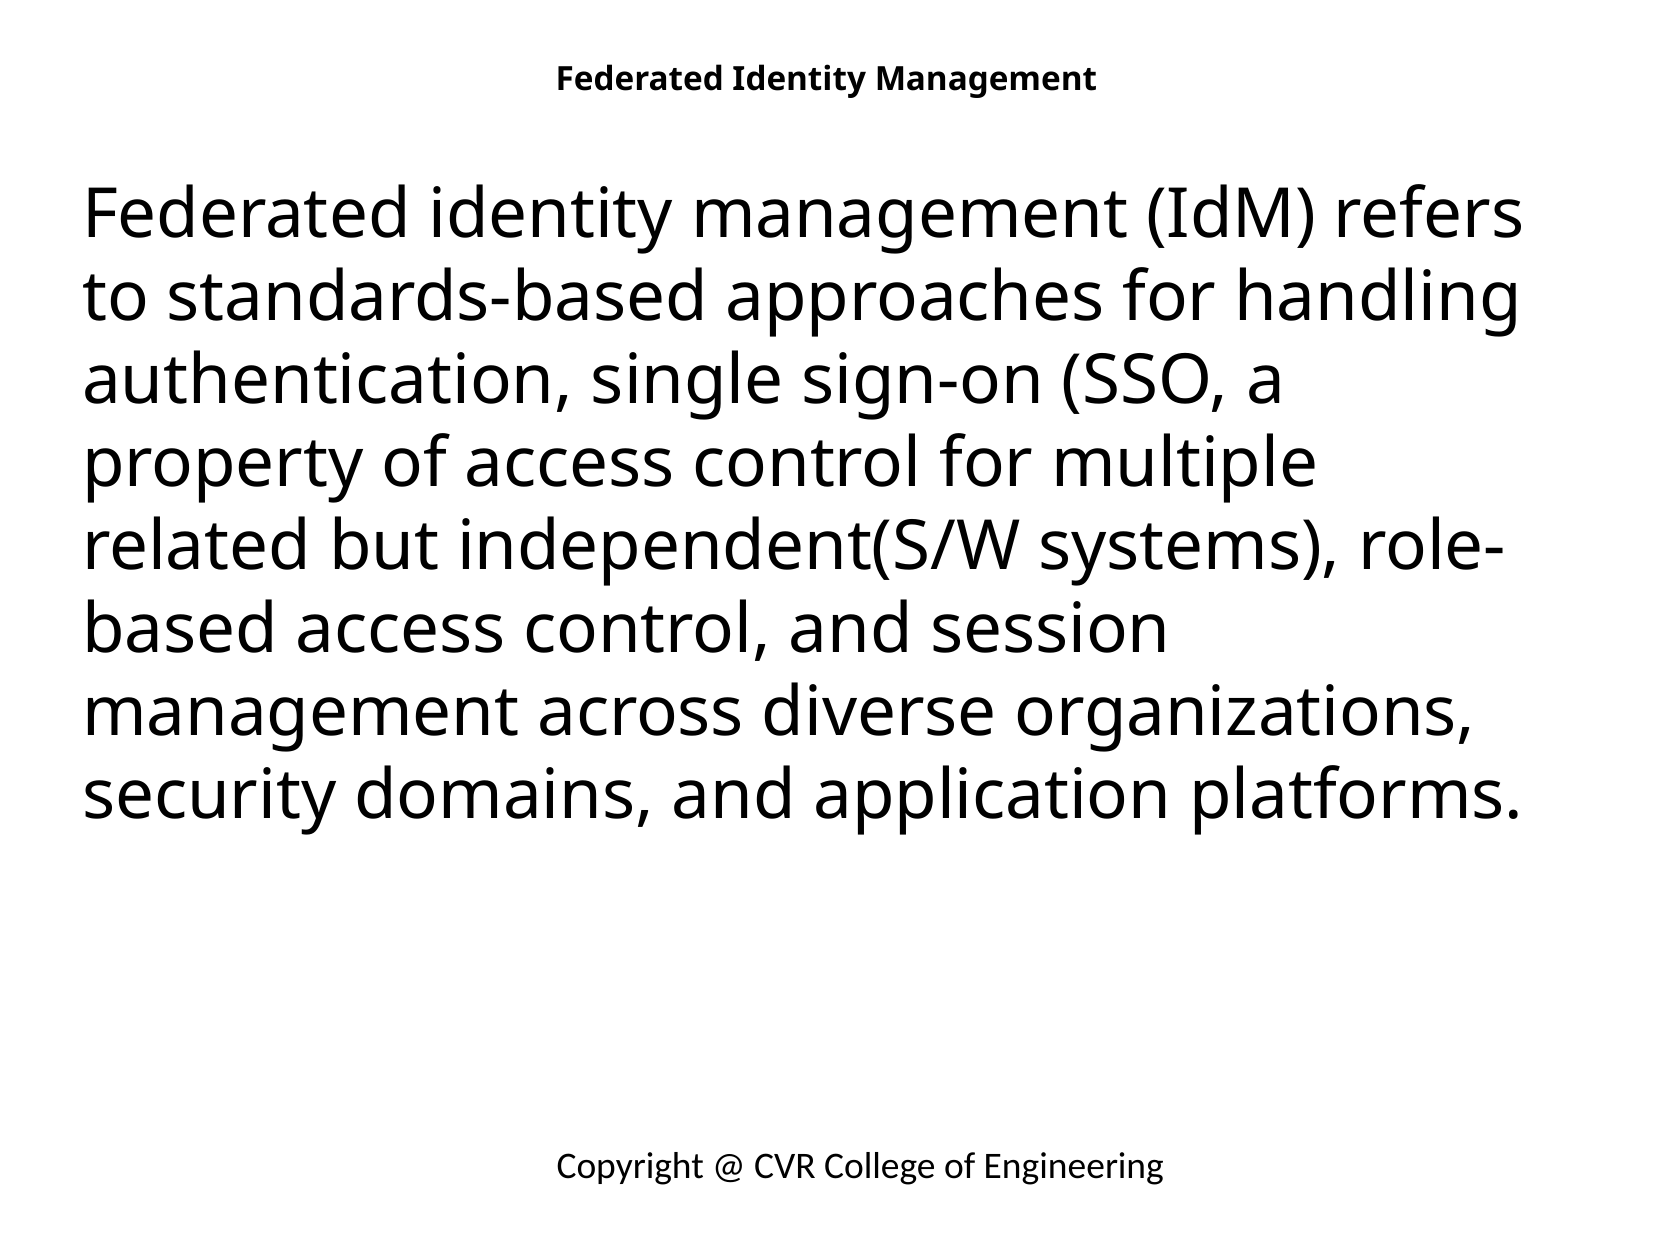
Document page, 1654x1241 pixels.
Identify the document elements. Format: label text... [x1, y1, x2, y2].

list Federated identity management (IdM) refers to standards-based approaches for handling authentication, single sign-on (SSO, a property of access control for multiple related but independent(S/W systems), role-based access control, and session management across diverse organizations, security domains, and application platforms. [67, 161, 1556, 916]
title Federated Identity Management [82, 49, 1571, 196]
